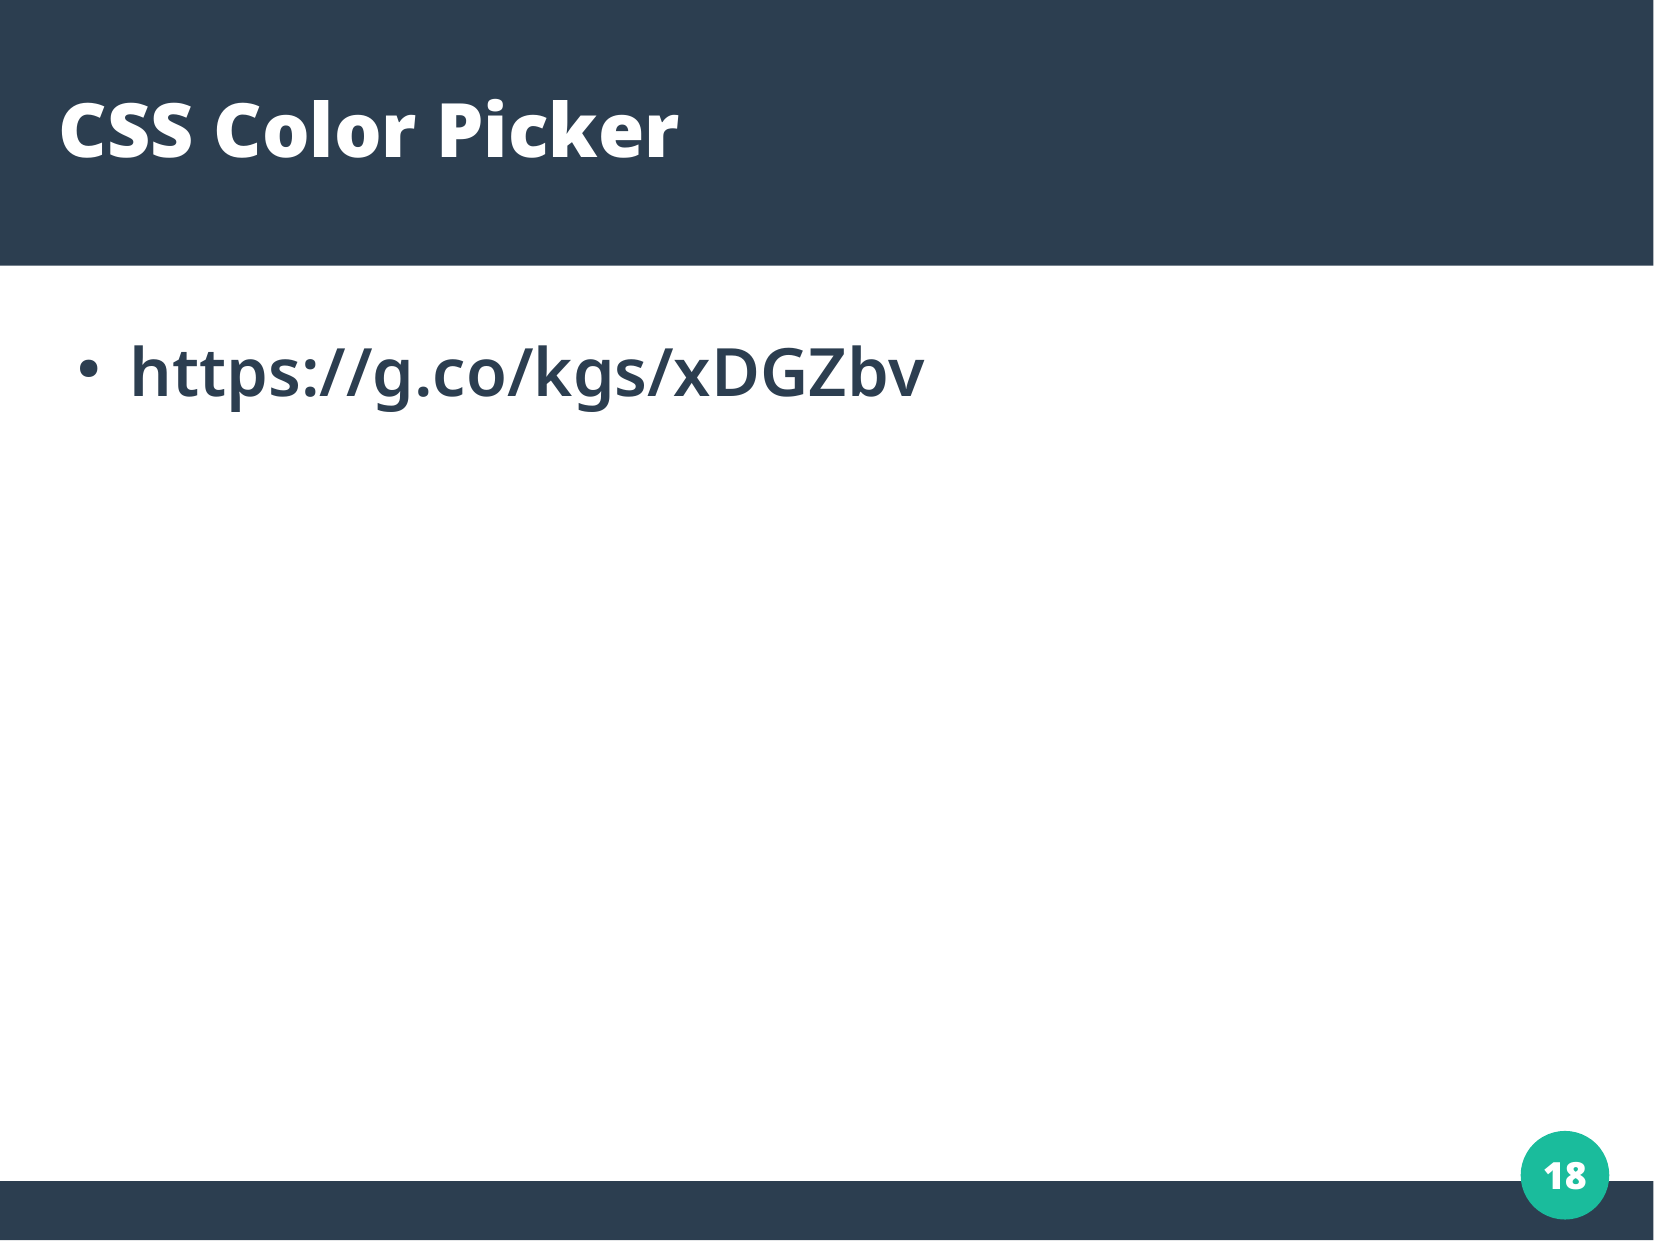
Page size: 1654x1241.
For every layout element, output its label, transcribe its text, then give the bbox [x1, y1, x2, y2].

title CSS Color Picker [59, 49, 1595, 207]
list https://g.co/kgs/xDGZbv [59, 324, 1595, 1152]
